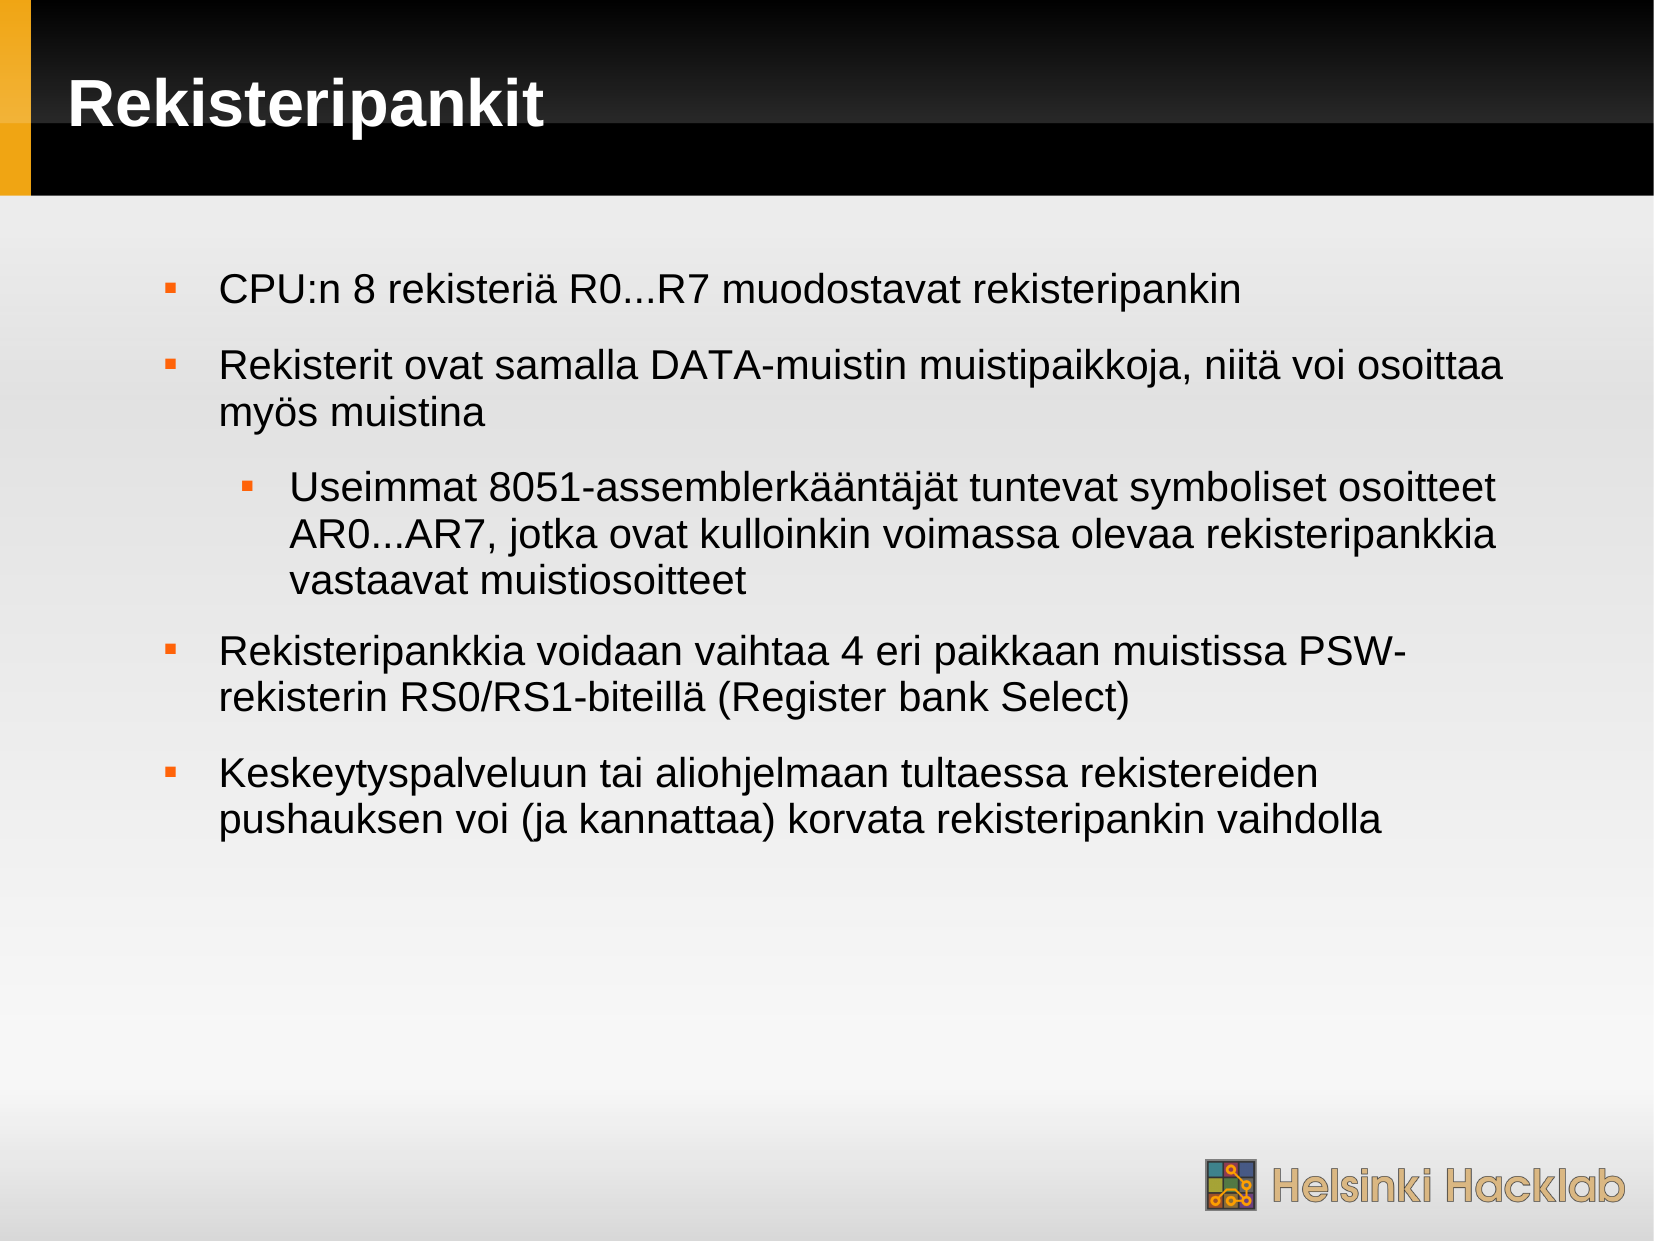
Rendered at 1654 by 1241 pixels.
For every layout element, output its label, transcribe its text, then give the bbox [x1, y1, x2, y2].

title Rekisteripankit [67, 0, 1556, 208]
picture [0, 0, 1654, 1241]
list CPU:n 8 rekisteriä R0...R7 muodostavat rekisteripankin Rekisterit ovat samalla DATA-muistin muistipaikkoja, niitä voi osoittaa myös muistina Useimmat 8051-assemblerkääntäjät tuntevat symboliset osoitteet AR0...AR7, jotka ovat kulloinkin voimassa olevaa rekisteripankkia vastaavat muistiosoitteet Rekisteripankkia voidaan vaihtaa 4 eri paikkaan muistissa PSW-rekisterin RS0/RS1-biteillä (Register bank Select) Keskeytyspalveluun tai aliohjelmaan tultaessa rekistereiden pushauksen voi (ja kannattaa) korvata rekisteripankin vaihdolla [147, 265, 1536, 1152]
